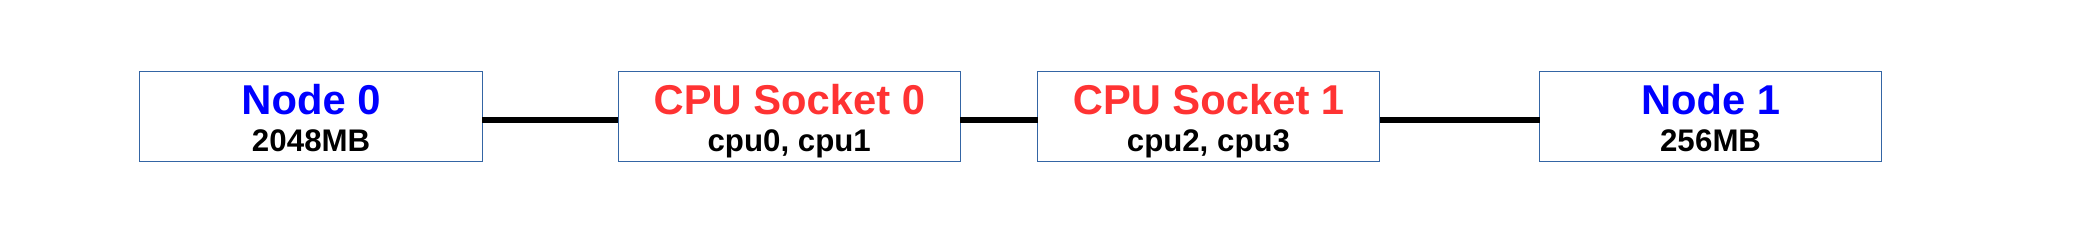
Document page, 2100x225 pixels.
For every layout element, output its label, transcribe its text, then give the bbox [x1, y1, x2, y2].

text_box CPU Socket 0 cpu0, cpu1 [618, 71, 961, 162]
text_box Node 1 256MB [1539, 71, 1882, 162]
text_box Node 0 2048MB [139, 71, 483, 162]
text_box CPU Socket 1 cpu2, cpu3 [1037, 71, 1380, 162]
